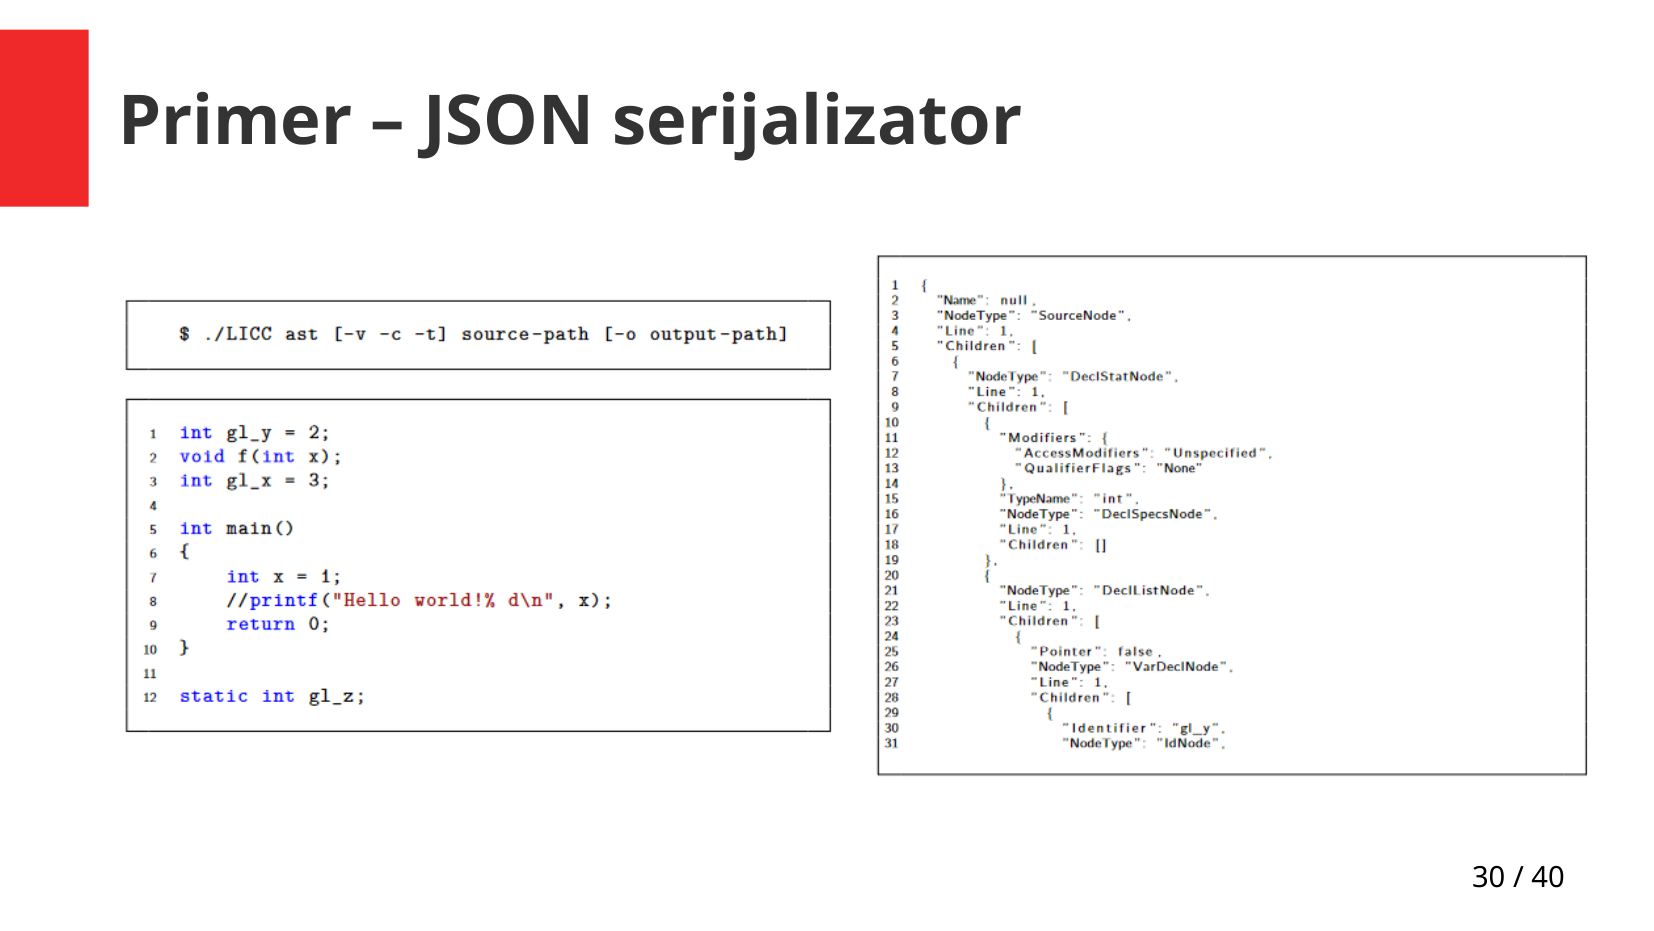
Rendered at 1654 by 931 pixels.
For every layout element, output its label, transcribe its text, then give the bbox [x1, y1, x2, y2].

picture [118, 294, 839, 740]
title Primer – JSON serijalizator [118, 29, 1595, 207]
picture [874, 249, 1595, 784]
